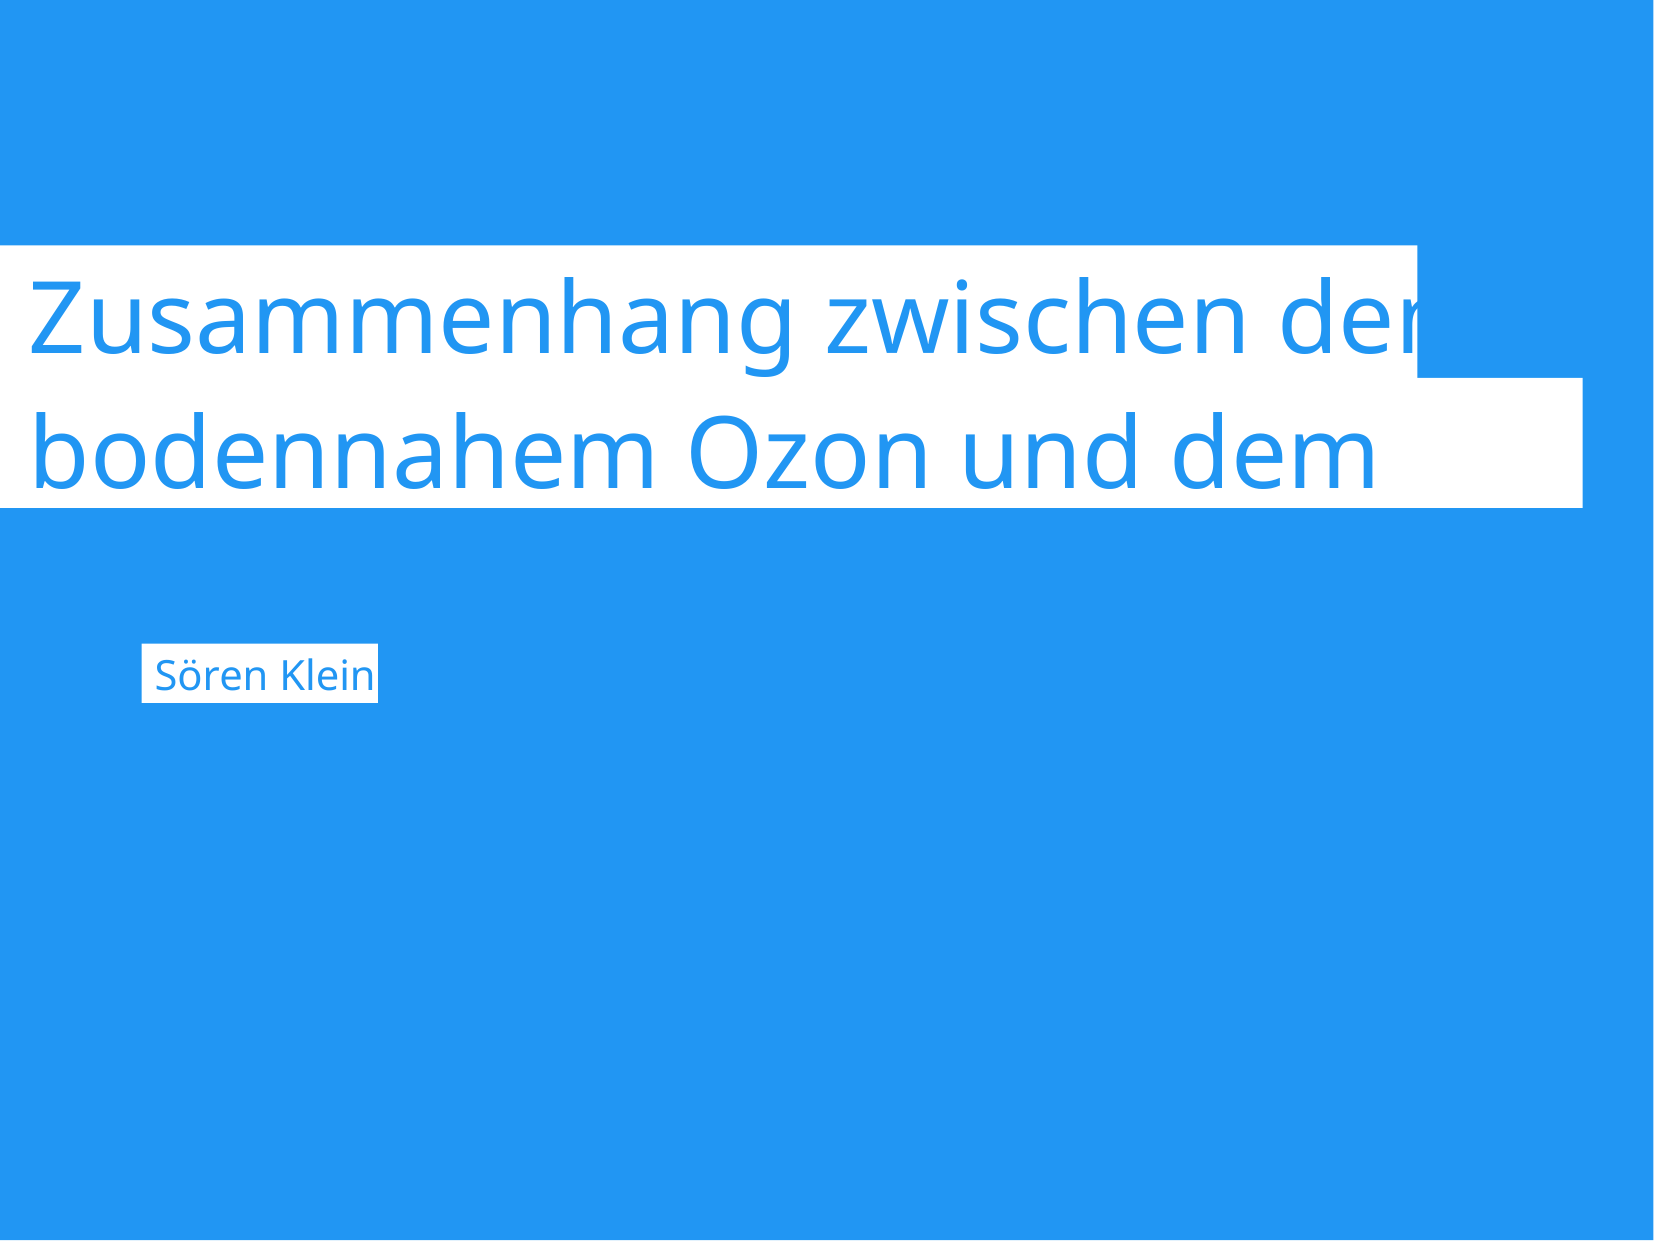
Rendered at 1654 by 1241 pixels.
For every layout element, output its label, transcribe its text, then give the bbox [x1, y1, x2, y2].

text_box Zusammenhang zwischen dem bodennahem Ozon und dem Wetter [0, 239, 1630, 520]
text_box [0, 0, 1654, 1241]
text_box Sören Klein [124, 637, 396, 710]
